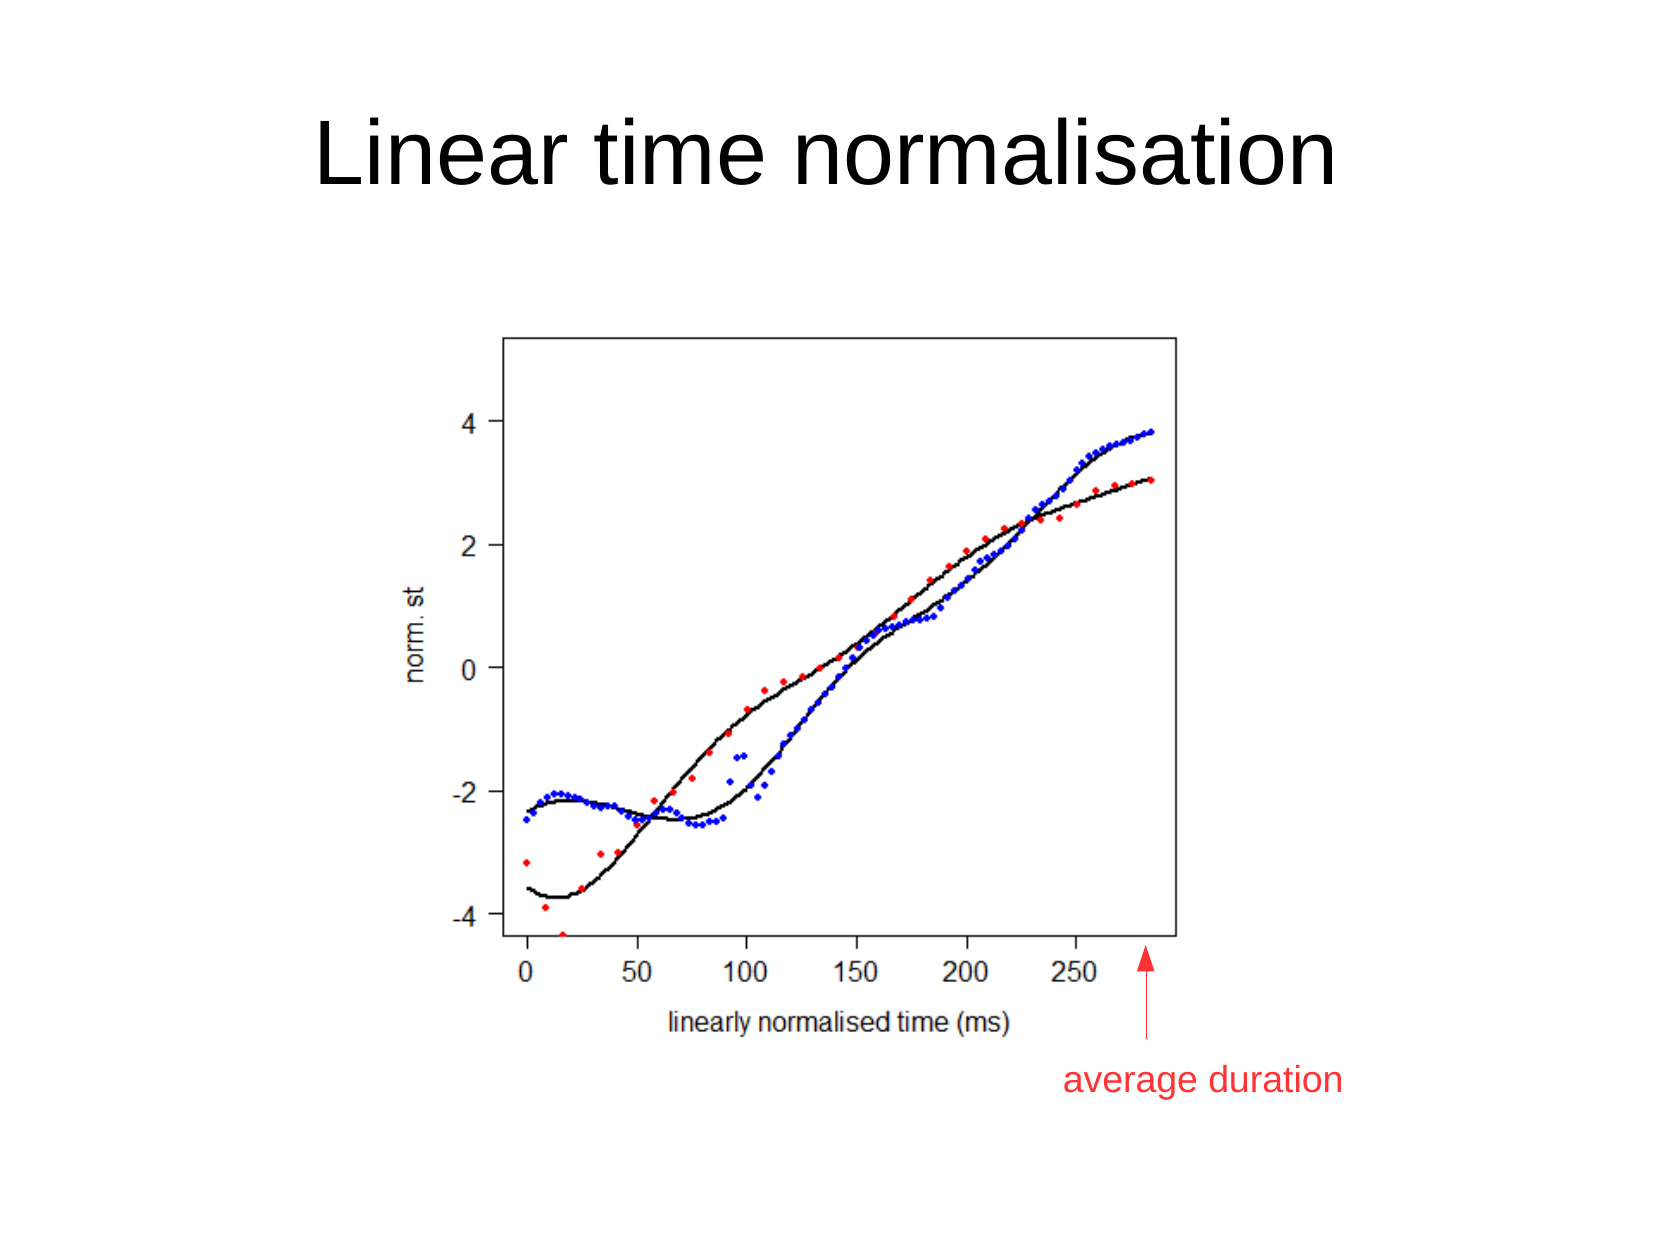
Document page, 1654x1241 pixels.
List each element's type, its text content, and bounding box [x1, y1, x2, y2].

text_box average duration [1048, 1051, 1359, 1109]
title Linear time normalisation [82, 49, 1571, 257]
picture [401, 236, 1229, 1063]
